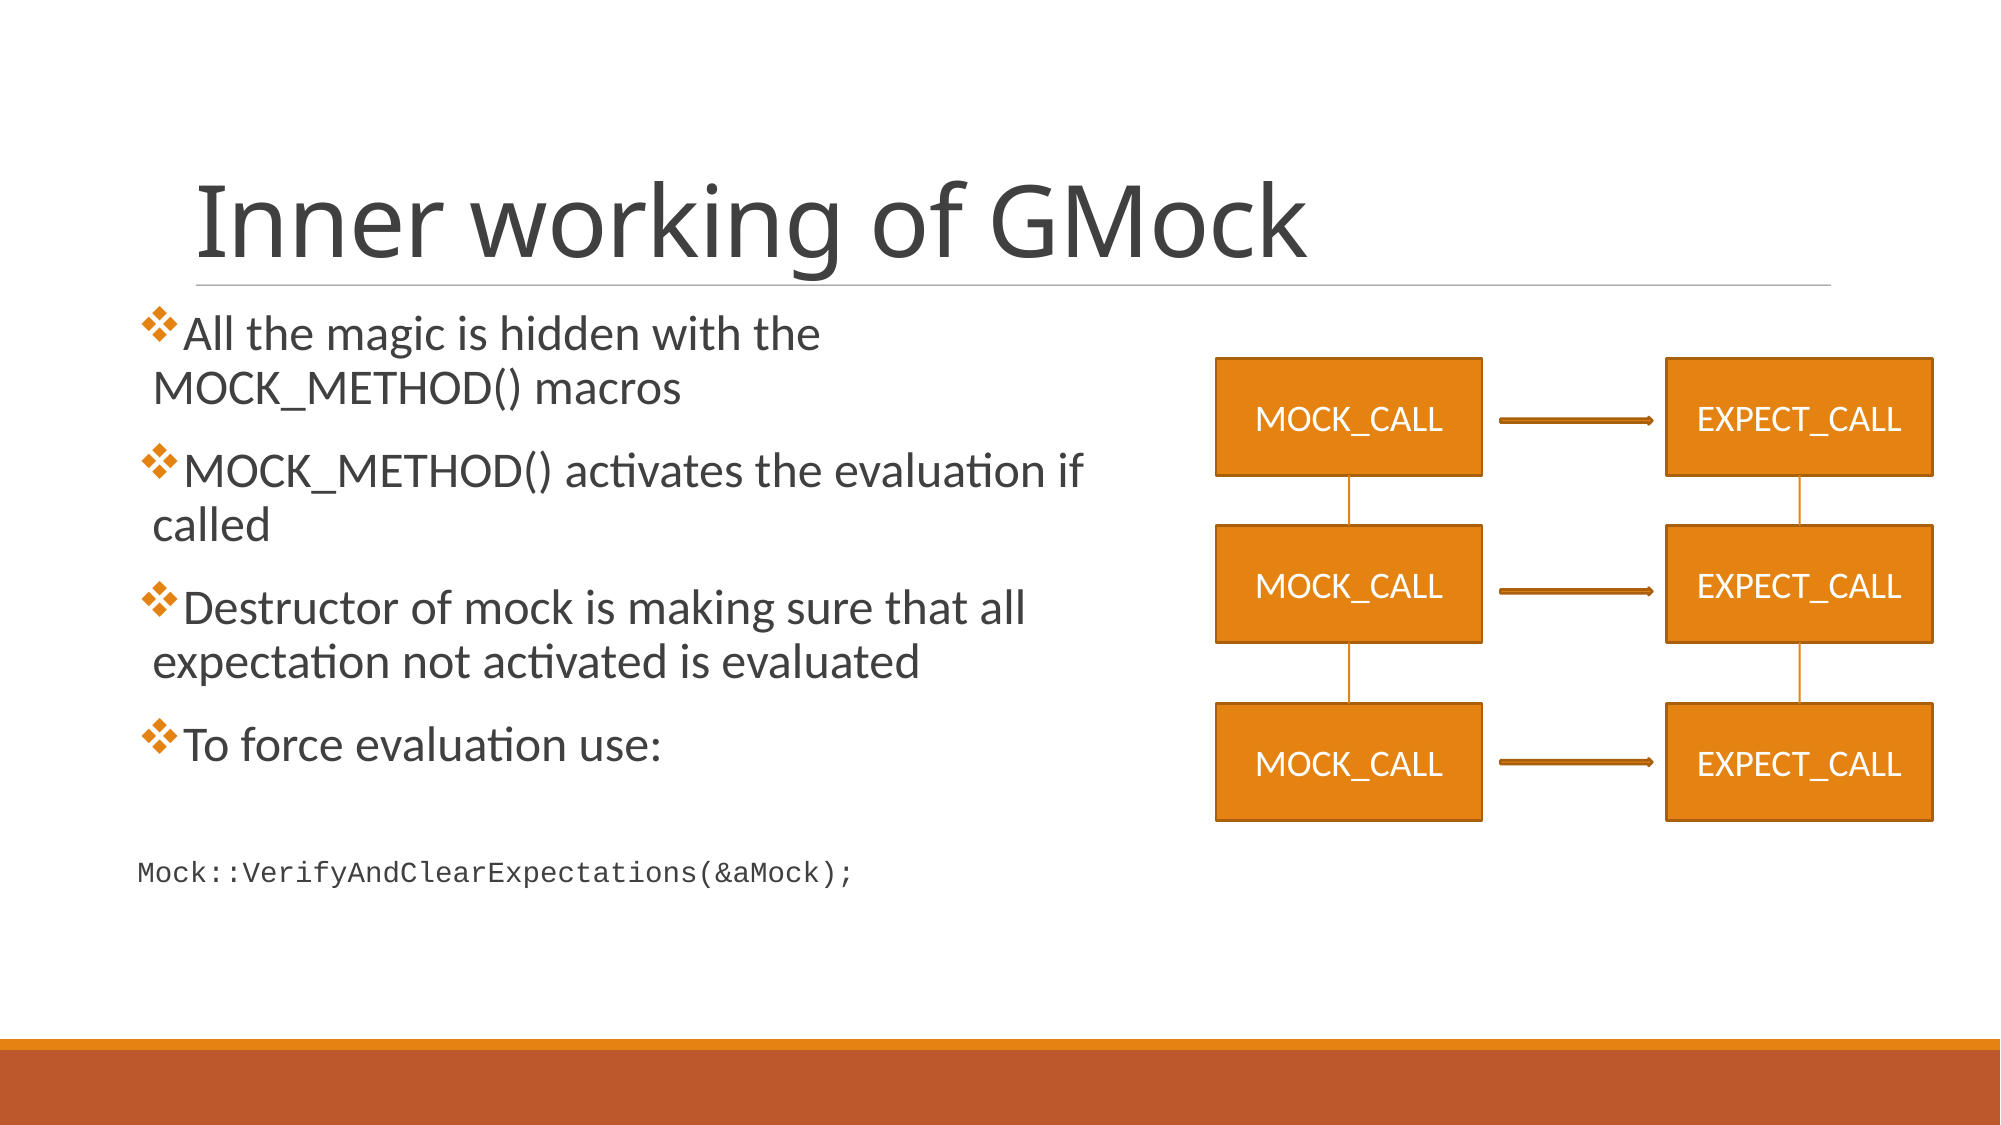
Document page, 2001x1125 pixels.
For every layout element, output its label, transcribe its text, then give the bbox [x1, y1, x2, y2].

text_box MOCK_CALL [1216, 358, 1483, 476]
text_box EXPECT_CALL [1666, 525, 1933, 643]
text_box MOCK_CALL [1216, 525, 1483, 643]
text_box EXPECT_CALL [1666, 358, 1933, 476]
text_box [1500, 587, 1653, 596]
text_box [1500, 758, 1653, 766]
list All the magic is hidden with the MOCK_METHOD() macros MOCK_METHOD() activates the evaluation if called Destructor of mock is making sure that all expectation not activated is evaluated To force evaluation use: Mock::VerifyAndClearExpectations(&aMock); [137, 299, 1202, 1014]
text_box EXPECT_CALL [1666, 703, 1933, 821]
title Inner working of GMock [180, 47, 1830, 285]
text_box [1500, 416, 1653, 425]
text_box MOCK_CALL [1216, 703, 1483, 821]
